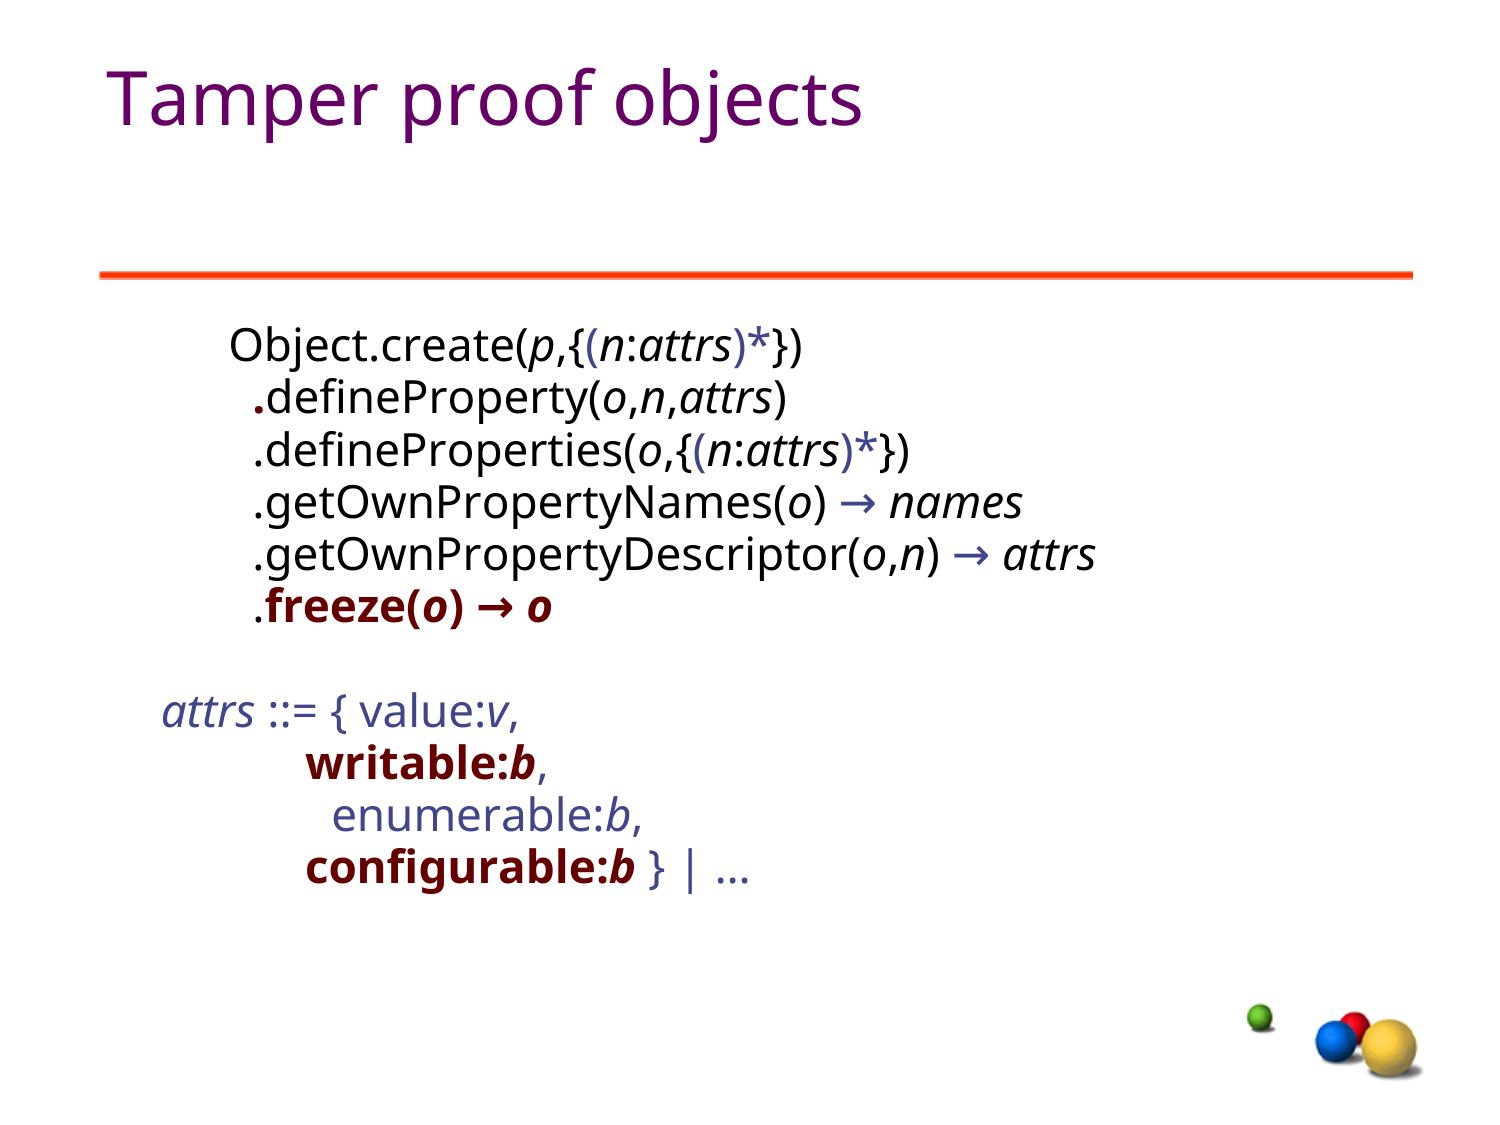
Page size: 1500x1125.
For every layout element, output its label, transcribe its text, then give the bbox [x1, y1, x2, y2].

subtitle Object.create(p,{(n:attrs)*}) .defineProperty(o,n,attrs) .defineProperties(o,{(n:attrs)*}) .getOwnPropertyNames(o) → names .getOwnPropertyDescriptor(o,n) → attrs .freeze(o) → o attrs ::= { value:v, writable:b, enumerable:b, configurable:b } | … [144, 320, 1407, 1033]
picture [99, 271, 1413, 280]
picture [1224, 999, 1449, 1083]
title Tamper proof objects [106, 57, 1369, 231]
